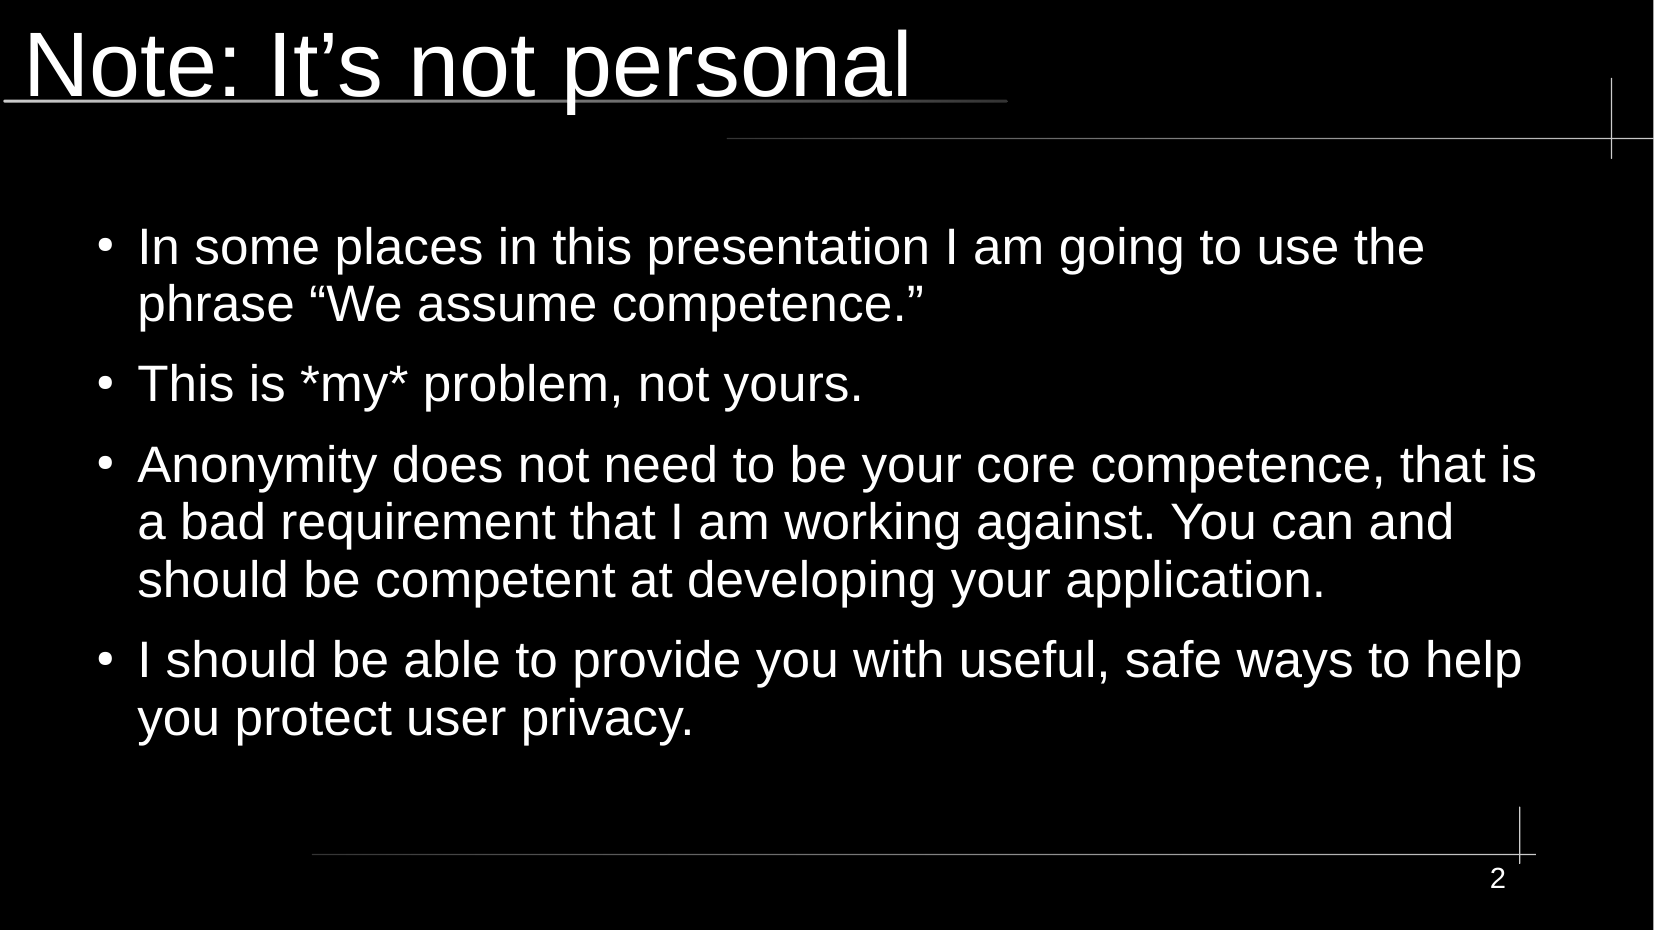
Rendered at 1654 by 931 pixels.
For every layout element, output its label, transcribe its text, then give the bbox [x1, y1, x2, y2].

list In some places in this presentation I am going to use the phrase “We assume competence.” This is *my* problem, not yours. Anonymity does not need to be your core competence, that is a bad requirement that I am working against. You can and should be competent at developing your application. I should be able to provide you with useful, safe ways to help you protect user privacy. [82, 217, 1571, 758]
title Note: It’s not personal [23, 11, 1589, 119]
